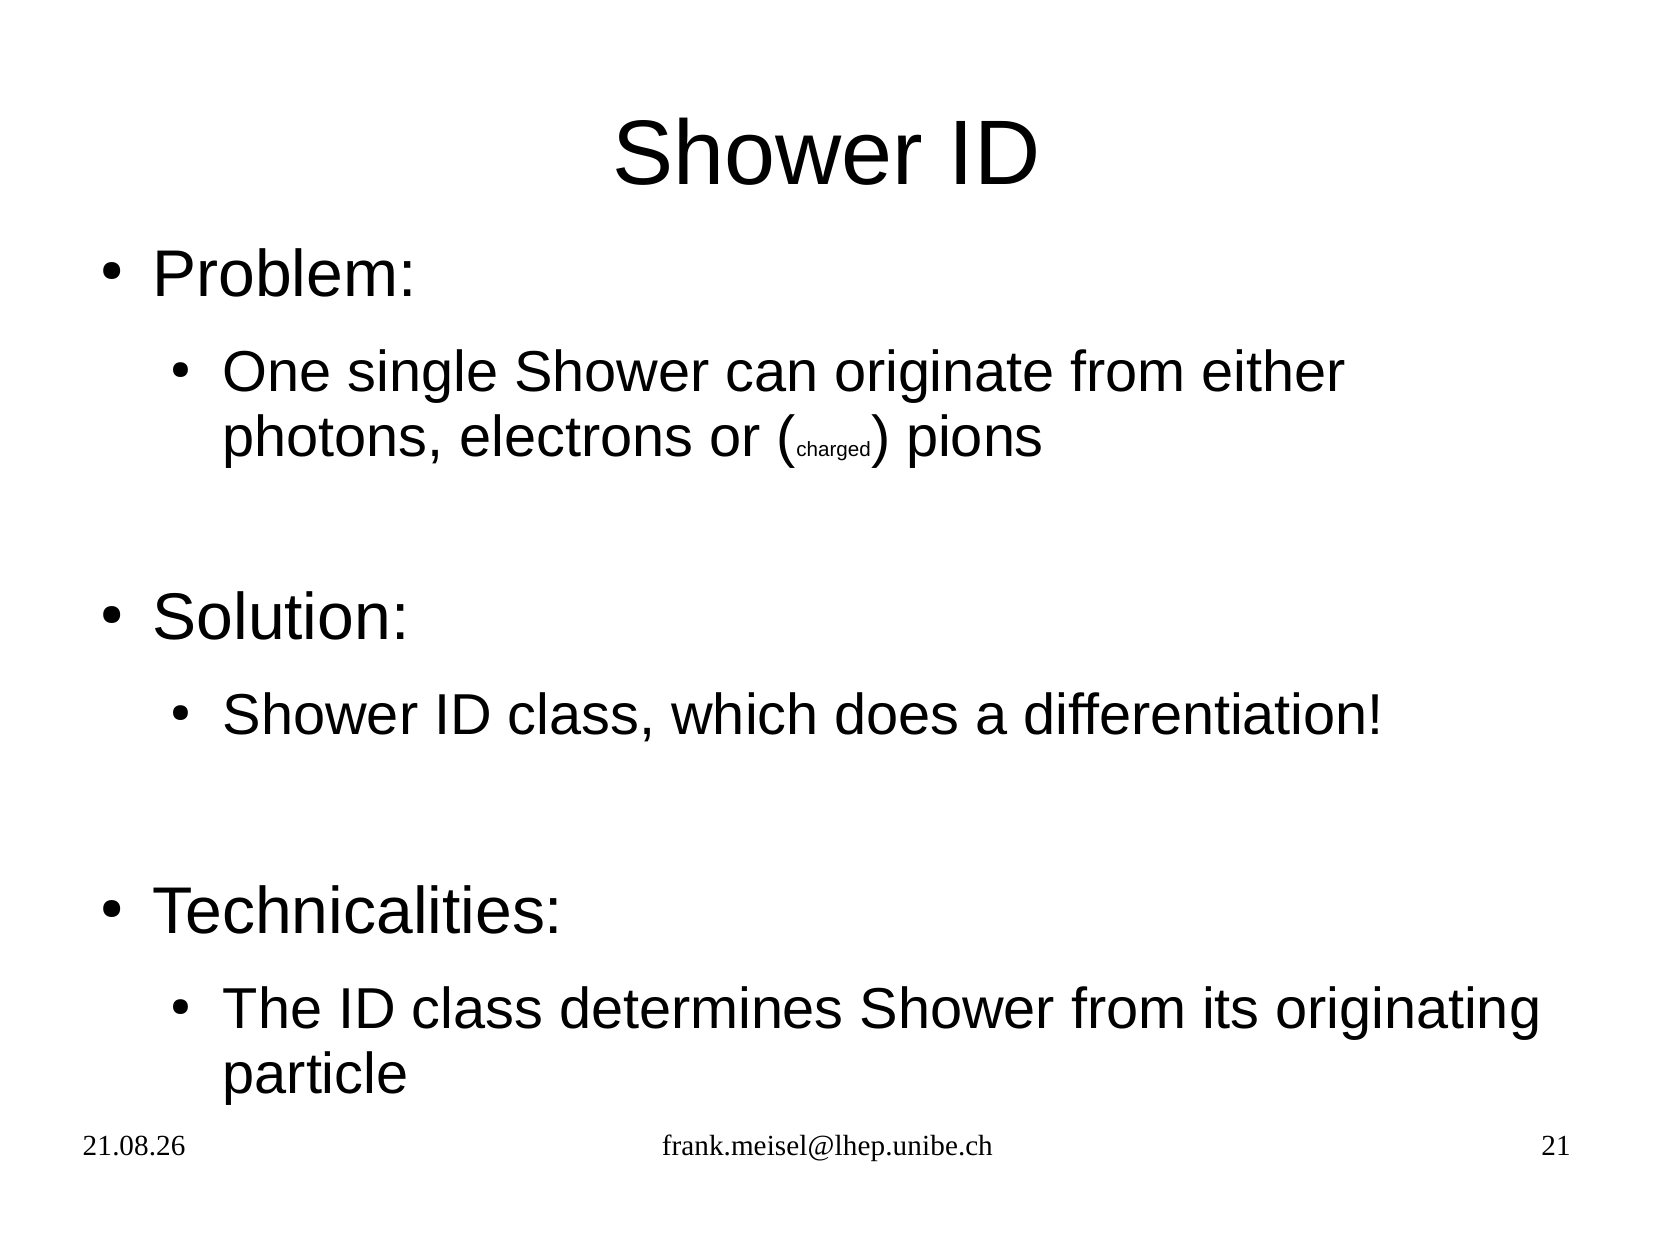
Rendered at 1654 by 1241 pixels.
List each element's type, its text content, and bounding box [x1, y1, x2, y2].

list Problem: One single Shower can originate from either photons, electrons or (charged) pions Solution: Shower ID class, which does a differentiation! Technicalities: The ID class determines Shower from its originating particle [82, 236, 1571, 1109]
title Shower ID [82, 49, 1571, 236]
